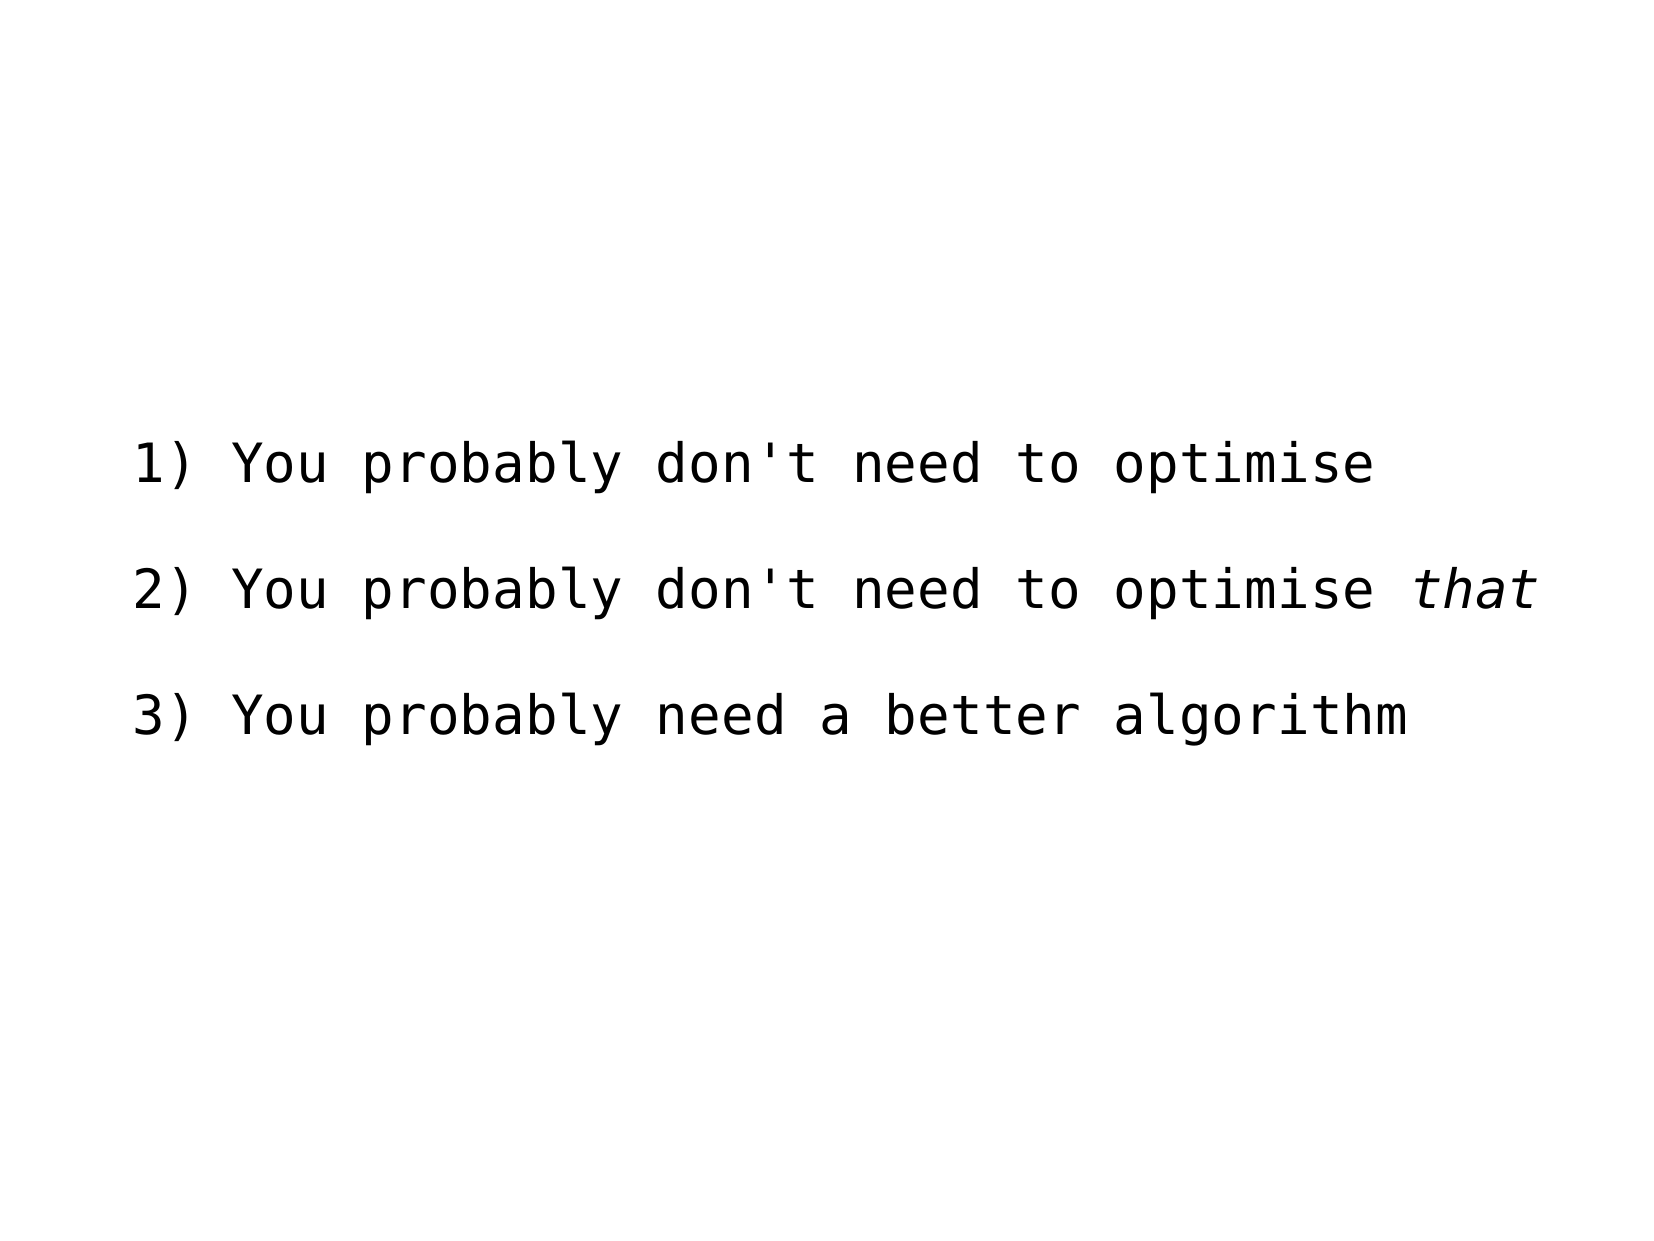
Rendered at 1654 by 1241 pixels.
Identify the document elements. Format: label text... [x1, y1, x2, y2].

text_box You probably don't need to optimise You probably don't need to optimise that You probably need a better algorithm [118, 177, 1565, 939]
